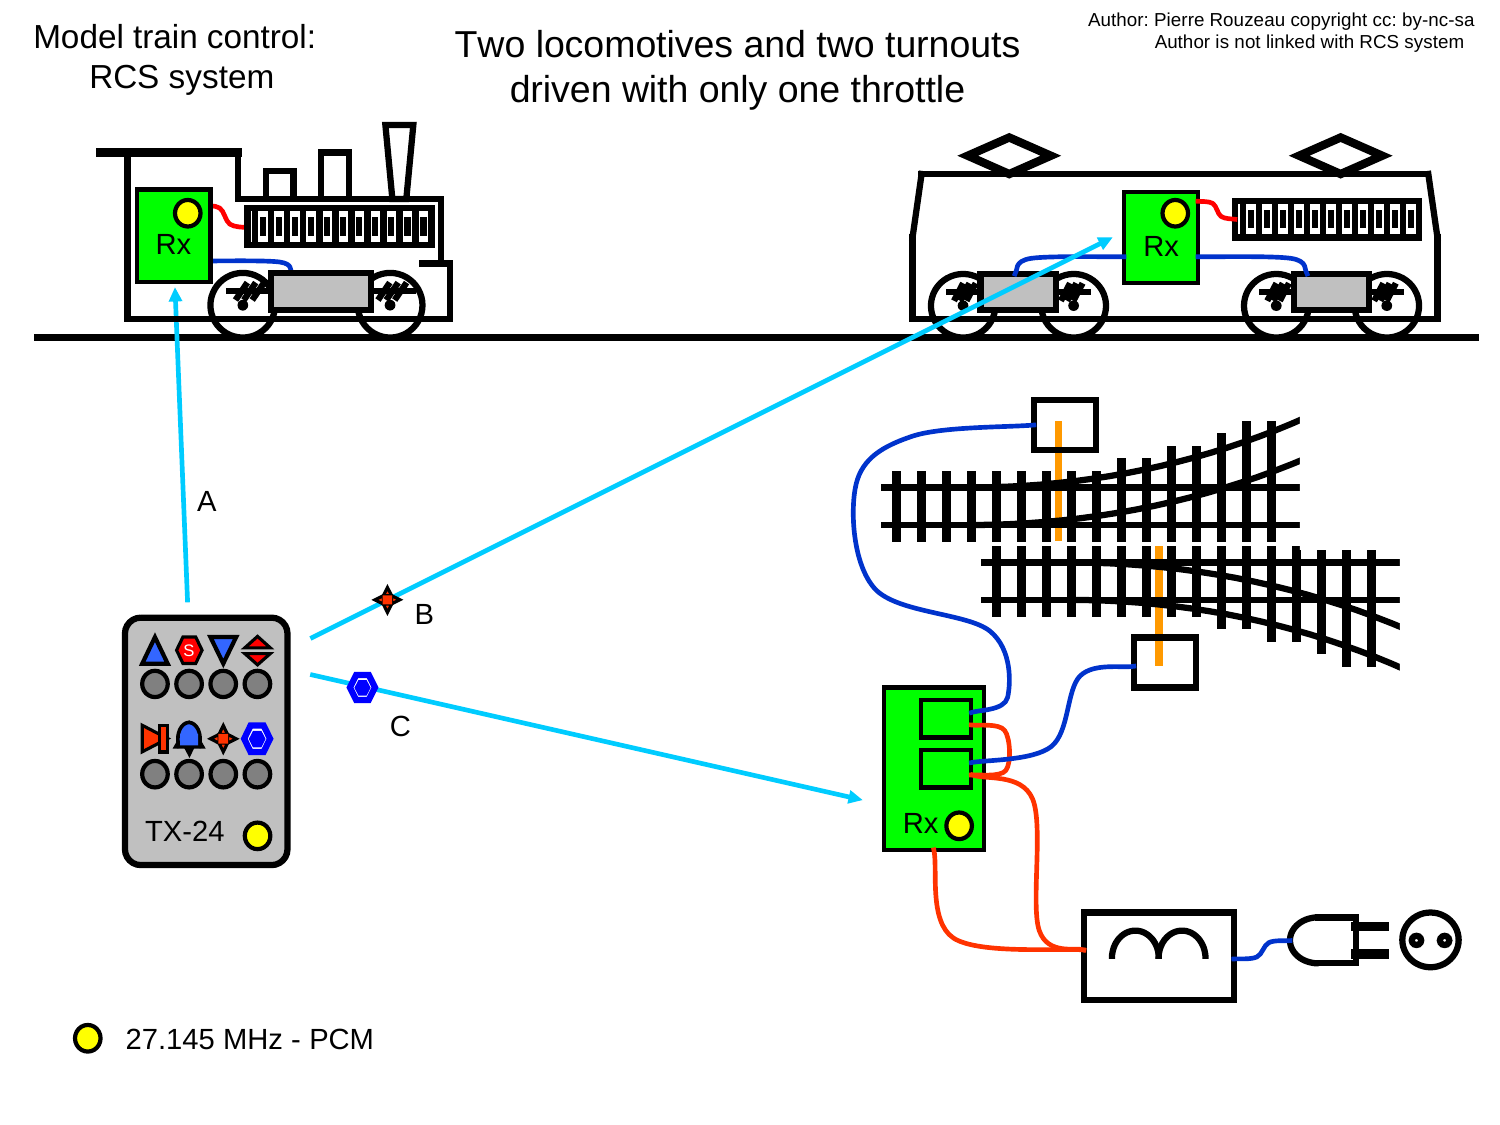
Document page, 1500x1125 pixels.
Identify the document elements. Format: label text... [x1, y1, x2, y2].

text_box [923, 752, 969, 785]
text_box [75, 1024, 101, 1052]
text_box [136, 189, 211, 227]
text_box [1248, 199, 1500, 1125]
text_box [349, 674, 376, 700]
text_box 27.145 MHz - PCM [87, 1012, 413, 1063]
text_box [215, 322, 271, 338]
text_box [1083, 912, 1234, 1000]
text_box [963, 273, 1107, 316]
text_box A [182, 474, 233, 526]
text_box Rx [883, 796, 958, 847]
text_box [124, 617, 288, 866]
text_box [1124, 270, 1198, 283]
text_box Rx [136, 217, 211, 268]
text_box Model train control: RCS system [18, 7, 338, 120]
text_box [321, 152, 349, 199]
text_box S [167, 632, 211, 668]
text_box [930, 273, 1034, 316]
text_box [362, 322, 418, 338]
text_box C [374, 699, 426, 751]
text_box Rx [1124, 219, 1198, 270]
text_box [939, 322, 991, 338]
text_box [210, 272, 423, 316]
text_box TX-24 [125, 805, 245, 856]
text_box [265, 171, 294, 199]
text_box [247, 207, 432, 246]
text_box [374, 587, 400, 613]
text_box [1124, 191, 1198, 227]
text_box [923, 702, 969, 735]
text_box Author: Pierre Rouzeau copyright cc: by-nc-sa Author is not linked with RCS system [1050, 0, 1500, 63]
text_box [1045, 322, 1102, 338]
text_box [136, 268, 211, 283]
text_box [973, 713, 984, 722]
text_box Two locomotives and two turnouts driven with only one throttle [424, 12, 1050, 118]
text_box [385, 125, 414, 196]
text_box [973, 764, 984, 772]
text_box B [399, 587, 451, 638]
text_box [1234, 199, 1434, 316]
text_box [883, 687, 984, 850]
